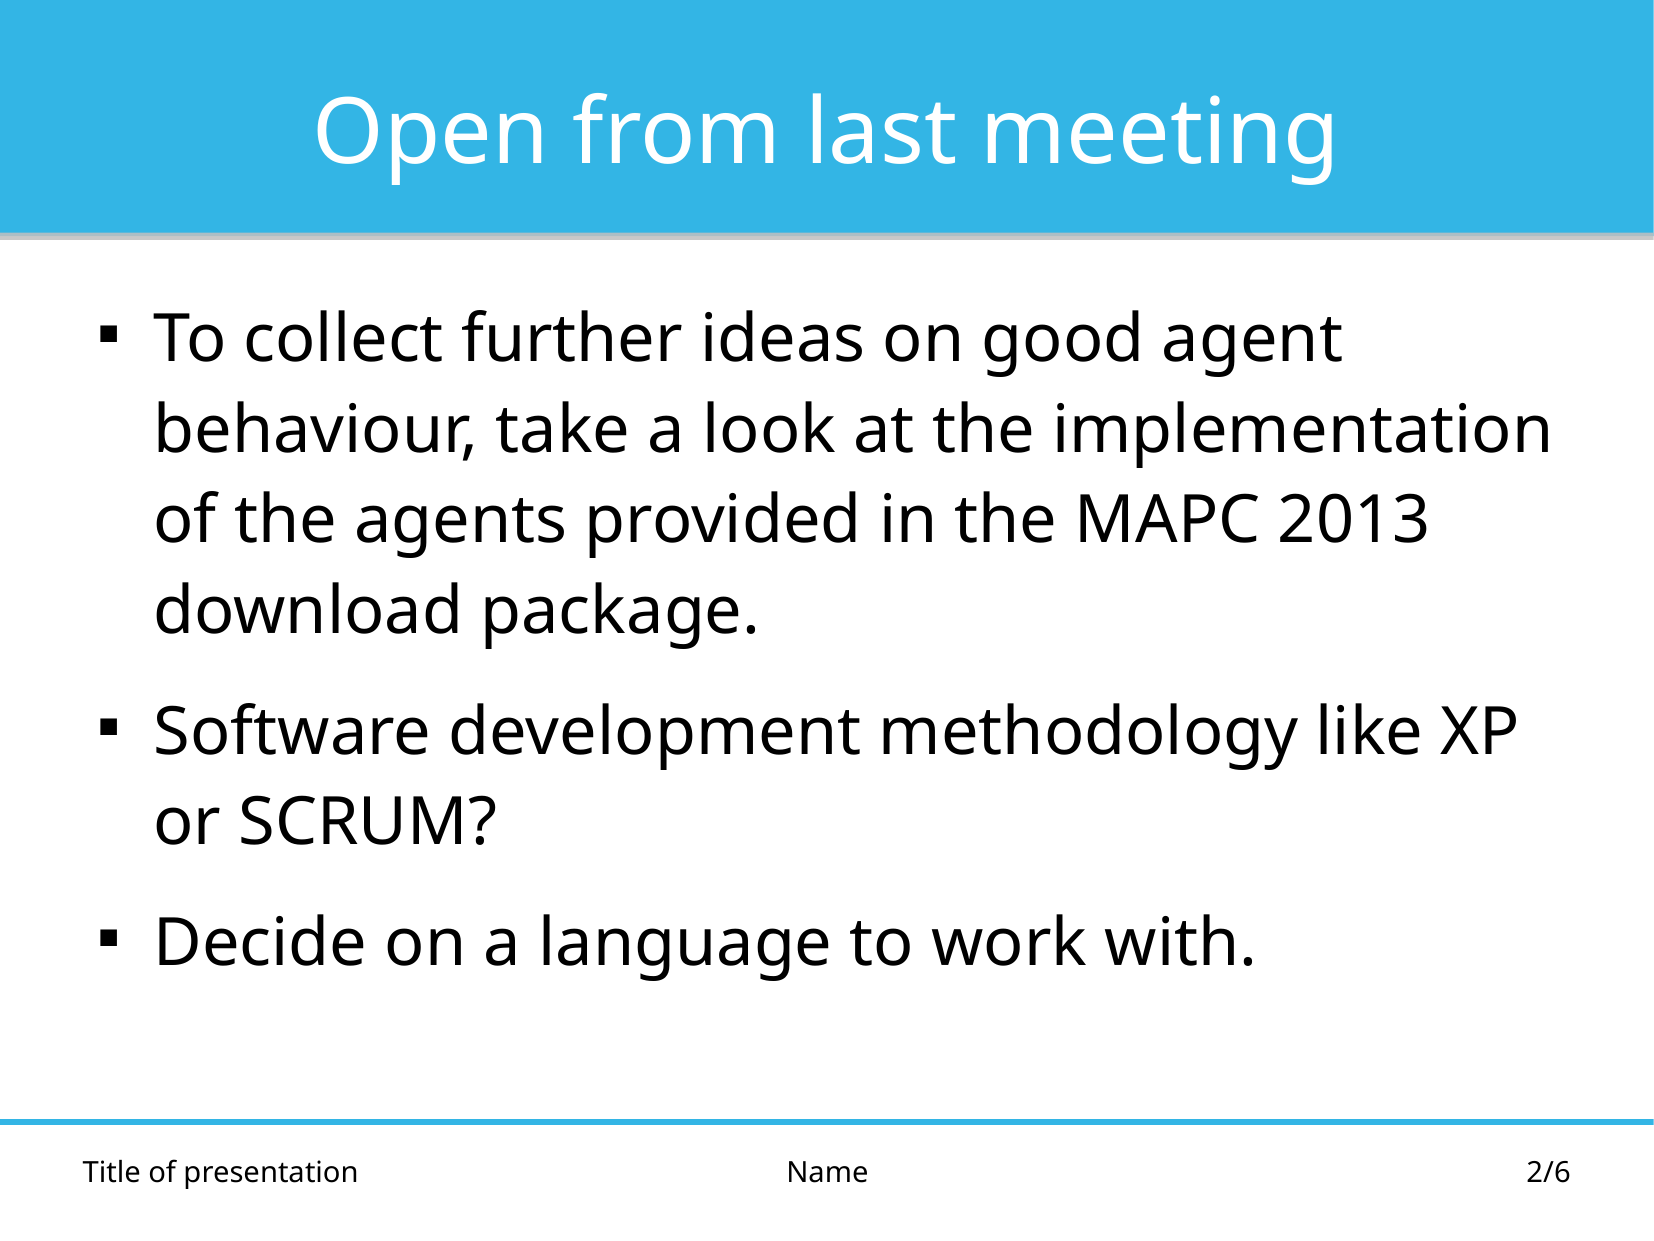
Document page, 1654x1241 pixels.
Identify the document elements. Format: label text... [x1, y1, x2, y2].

title Open from last meeting [82, 49, 1571, 207]
list To collect further ideas on good agent behaviour, take a look at the implementation of the agents provided in the MAPC 2013 download package. Software development methodology like XP or SCRUM? Decide on a language to work with. [82, 290, 1571, 1109]
